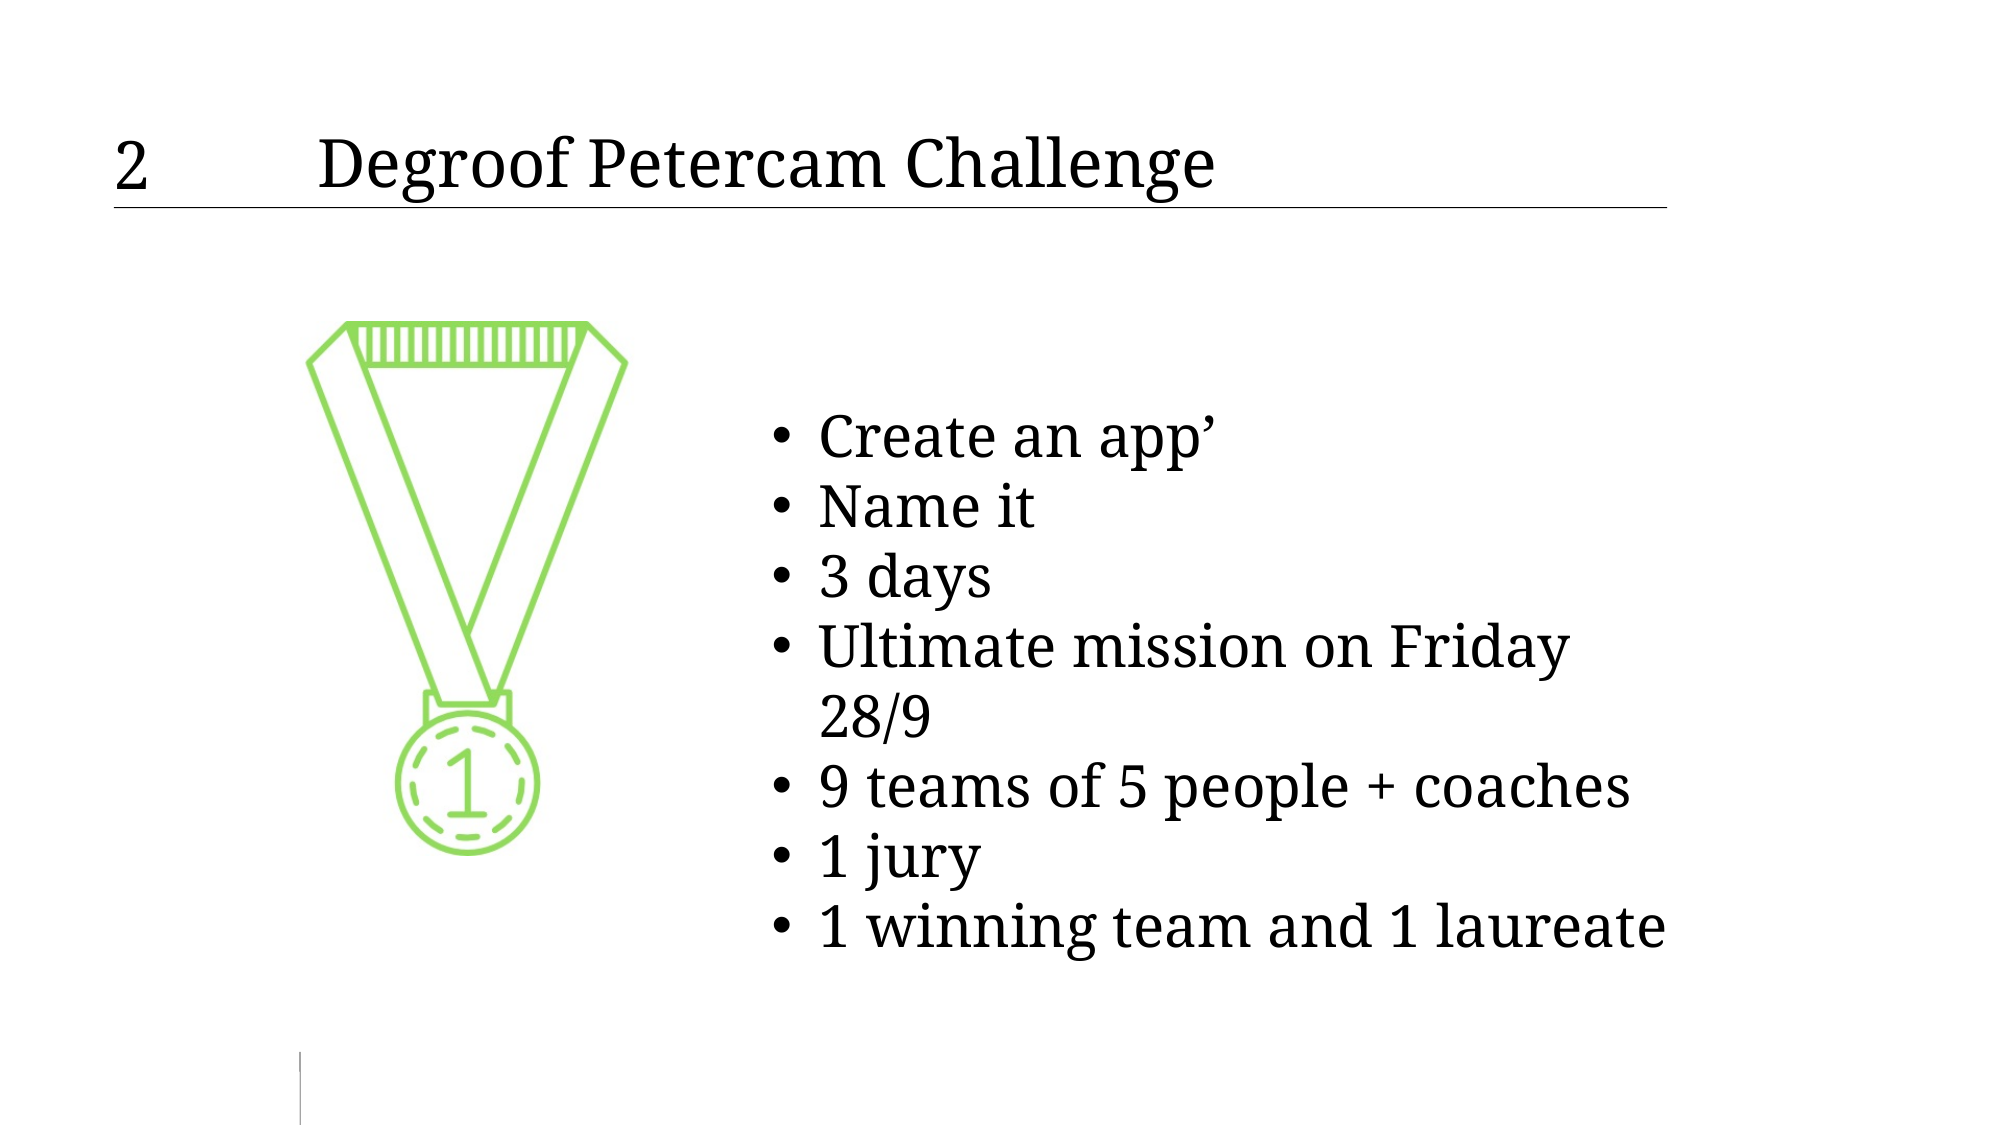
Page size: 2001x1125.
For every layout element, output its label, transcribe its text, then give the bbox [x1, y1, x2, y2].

text_box Create an app’ Name it 3 days Ultimate mission on Friday 28/9 9 teams of 5 people + coaches 1 jury 1 winning team and 1 laureate [756, 392, 1685, 967]
picture [200, 321, 734, 856]
list Degroof Petercam Challenge [302, 124, 1465, 196]
list 2 [98, 119, 224, 208]
